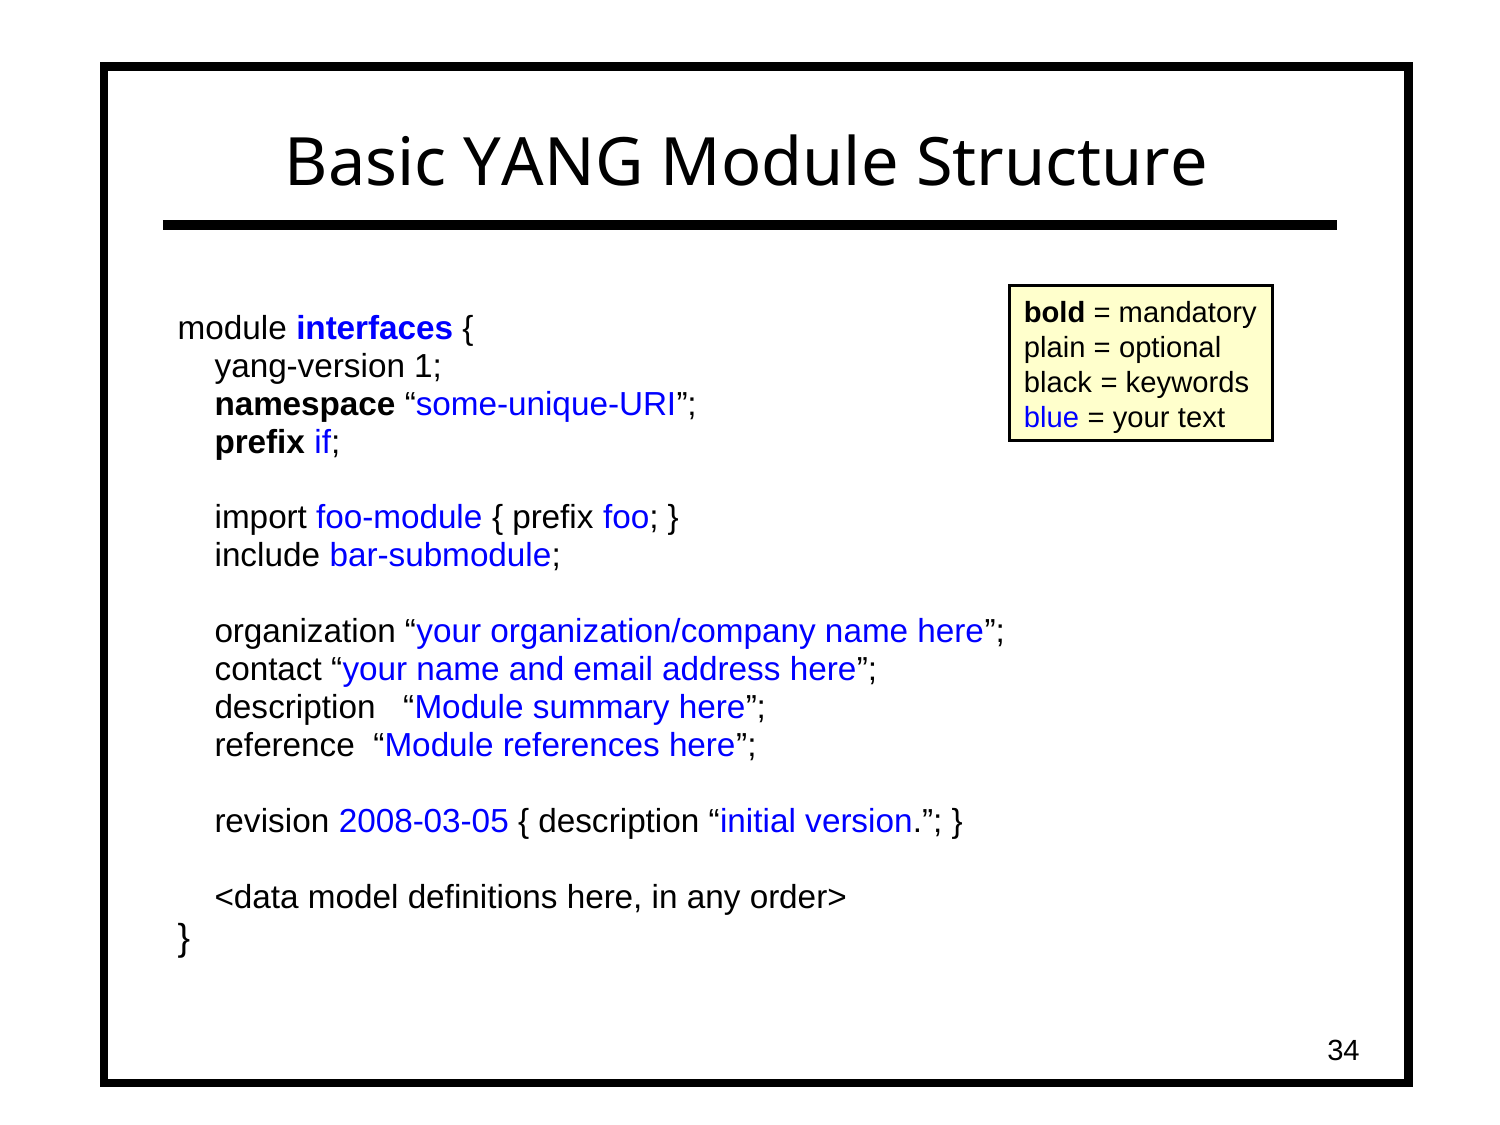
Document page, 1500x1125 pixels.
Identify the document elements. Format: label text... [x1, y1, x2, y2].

list module interfaces { yang-version 1; namespace “some-unique-URI”; prefix if; import foo-module { prefix foo; } include bar-submodule; organization “your organization/company name here”; contact “your name and email address here”; description “Module summary here”; reference “Module references here”; revision 2008-03-05 { description “initial version.”; } <data model definitions here, in any order> } [162, 224, 1338, 1004]
title Basic YANG Module Structure [162, 74, 1332, 213]
text_box bold = mandatory plain = optional black = keywords blue = your text [1009, 285, 1273, 441]
